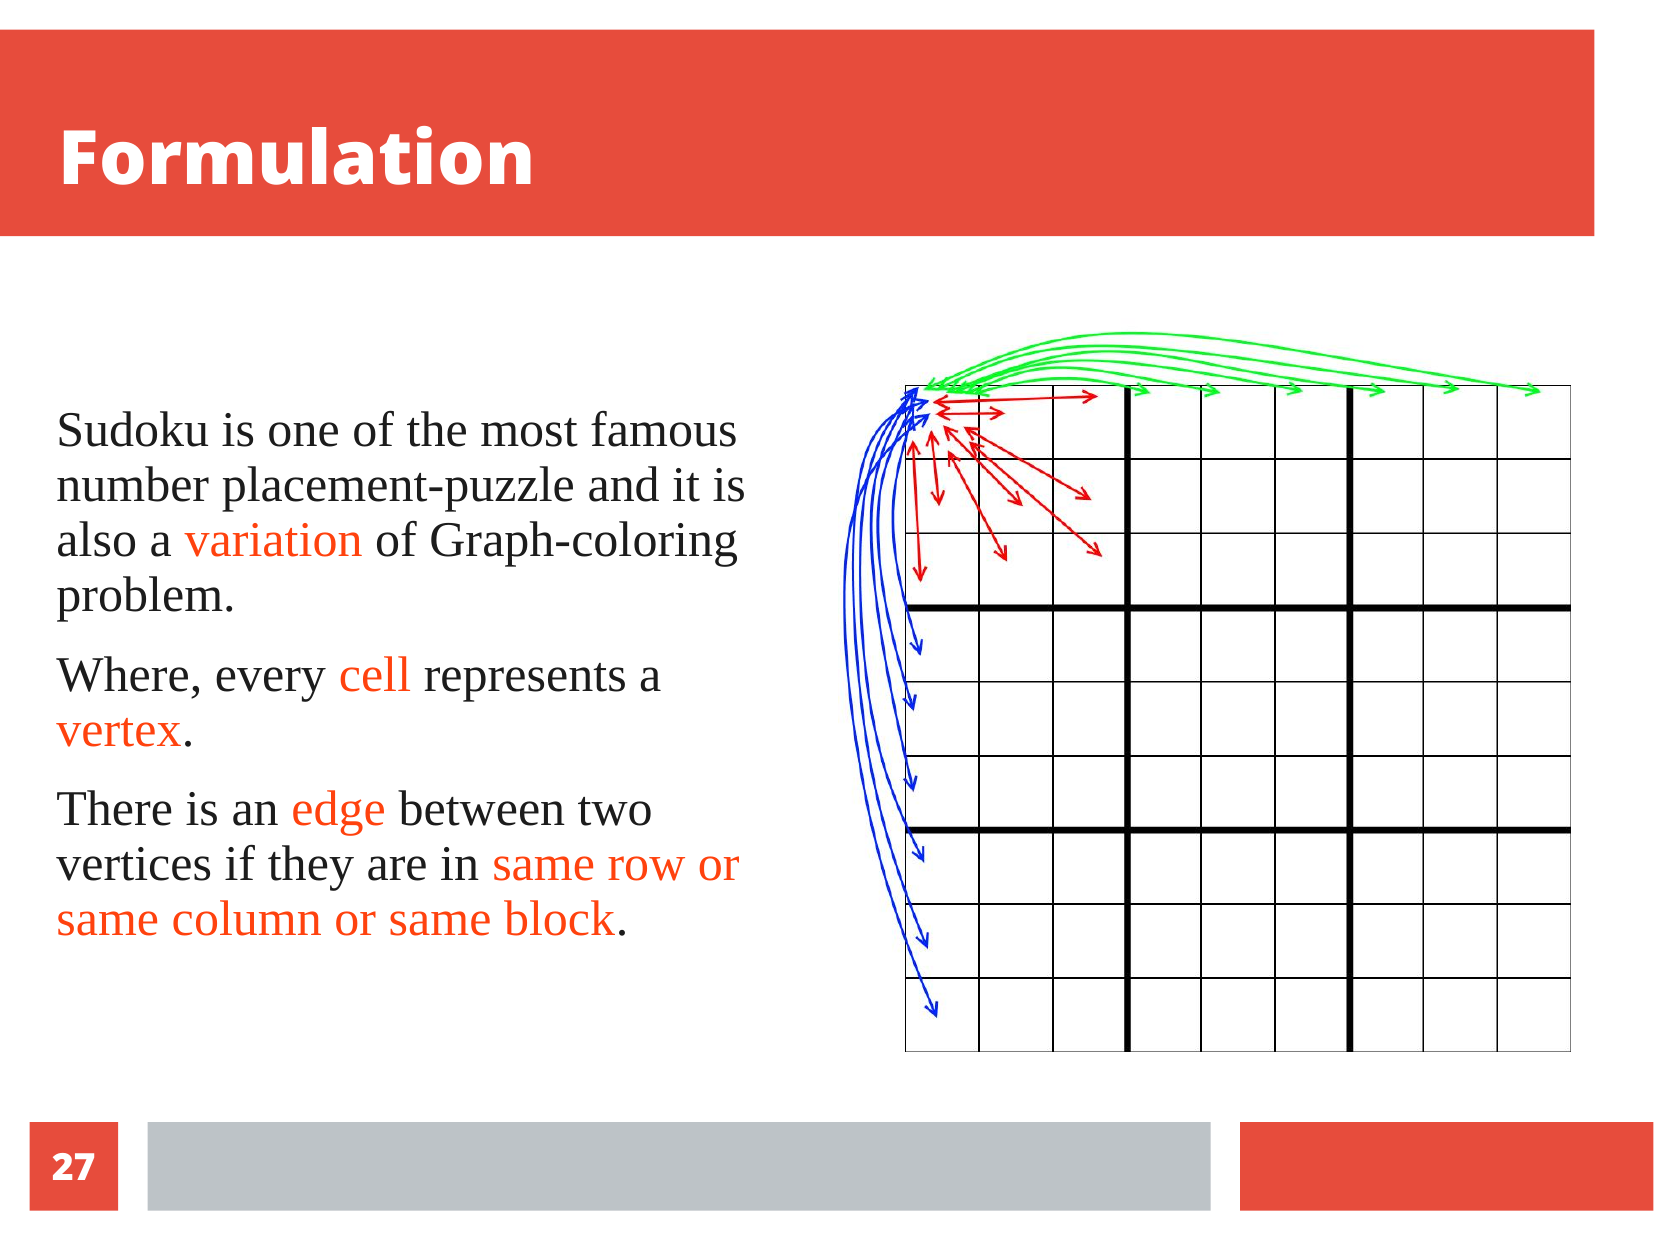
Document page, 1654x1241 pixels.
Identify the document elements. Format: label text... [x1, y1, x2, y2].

list Sudoku is one of the most famous number placement-puzzle and it is also a variation of Graph-coloring problem. Where, every cell represents a vertex. There is an edge between two vertices if they are in same row or same column or same block. [56, 401, 792, 1170]
text_box [59, 324, 1565, 1093]
title Formulation [59, 59, 1595, 207]
picture [838, 318, 1571, 1052]
